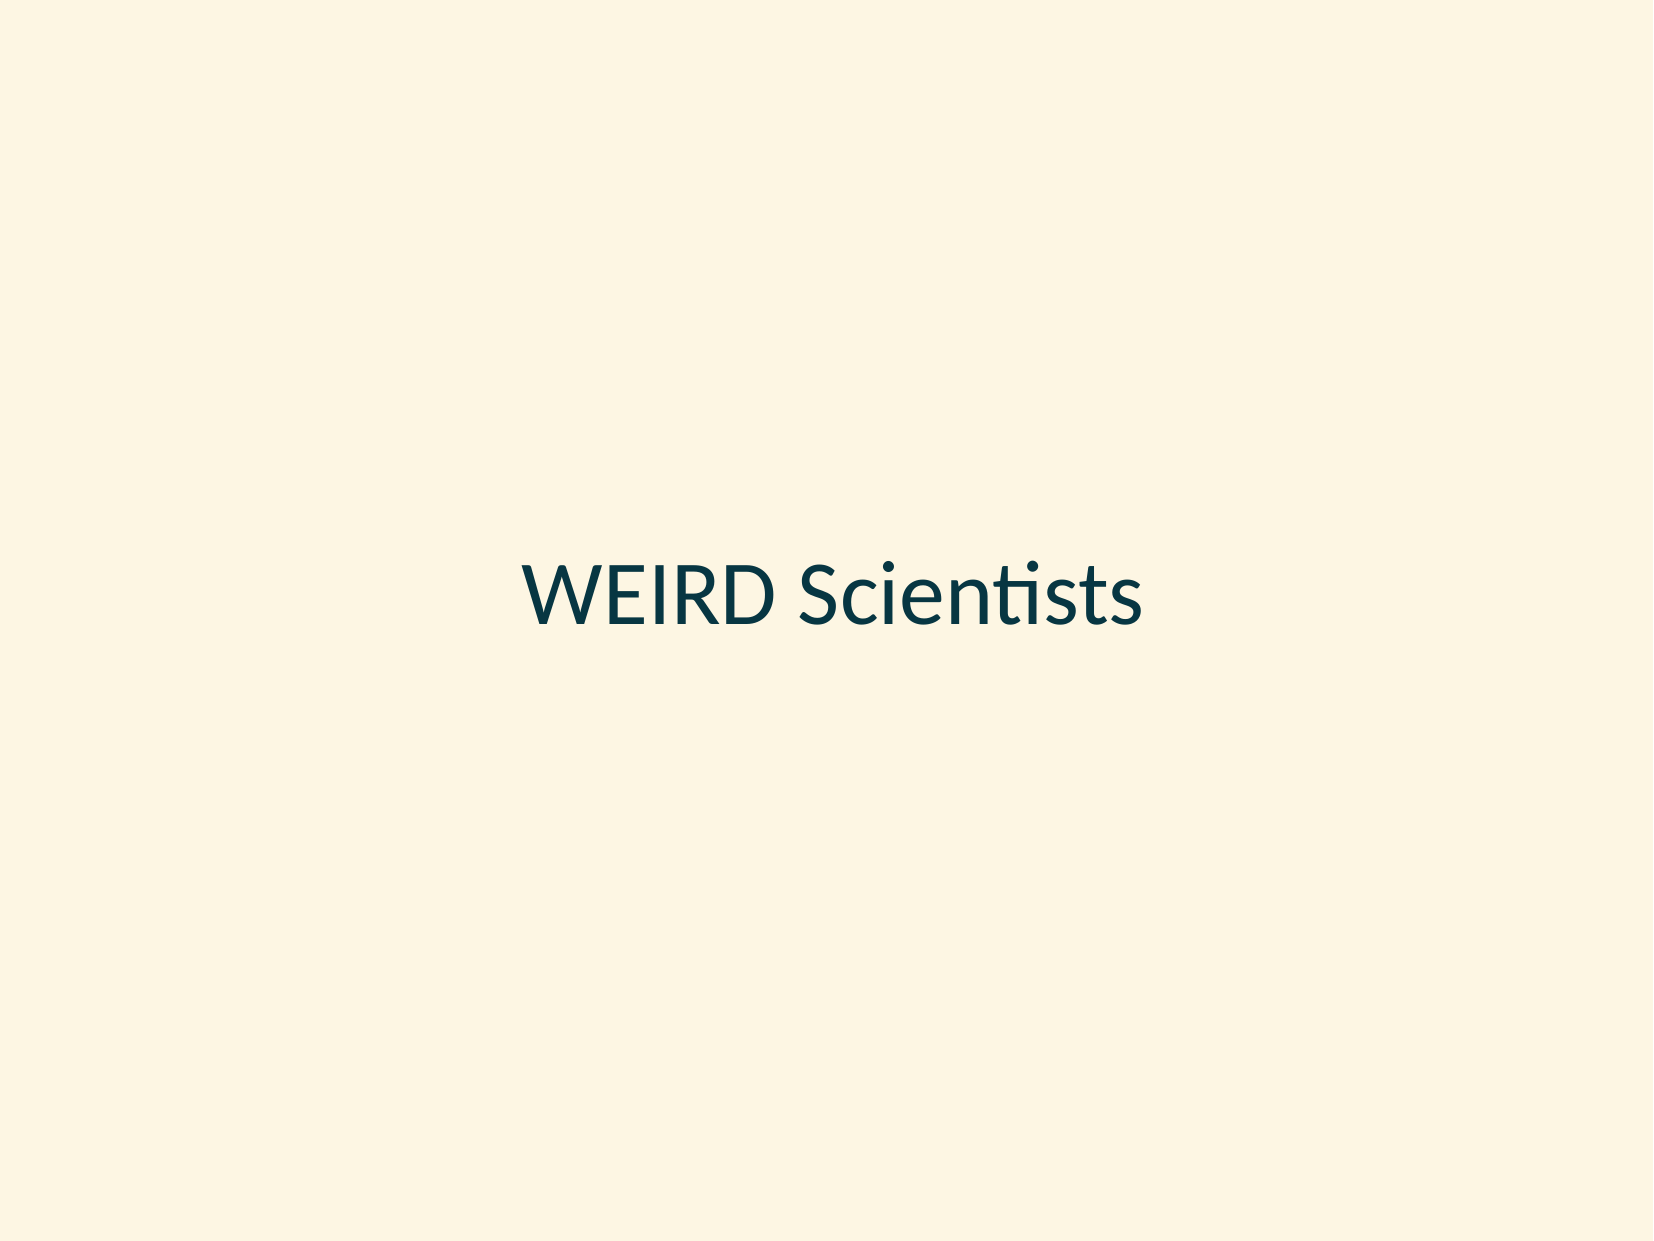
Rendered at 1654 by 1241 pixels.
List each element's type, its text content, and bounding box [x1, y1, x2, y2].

title WEIRD Scientists [90, 497, 1578, 706]
